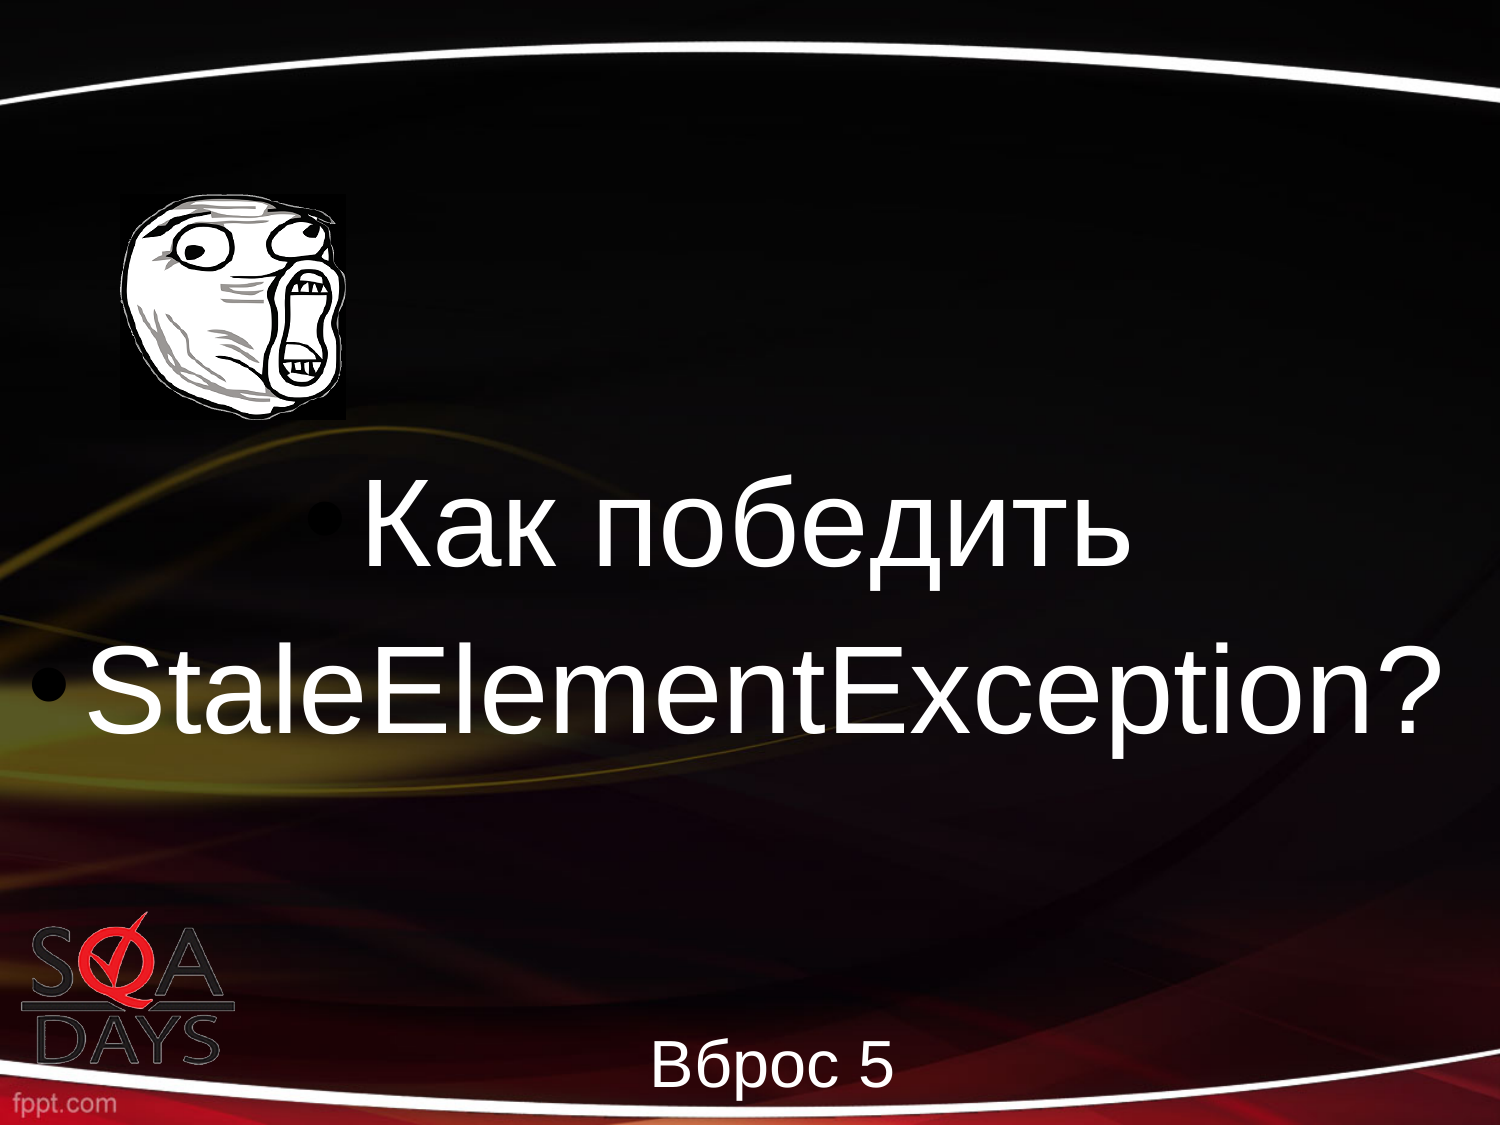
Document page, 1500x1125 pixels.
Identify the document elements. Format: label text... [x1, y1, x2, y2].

title Вброс 5 [450, 967, 1096, 1125]
picture [0, 0, 1500, 1125]
list Как победить StaleElementException? [12, 345, 1461, 856]
